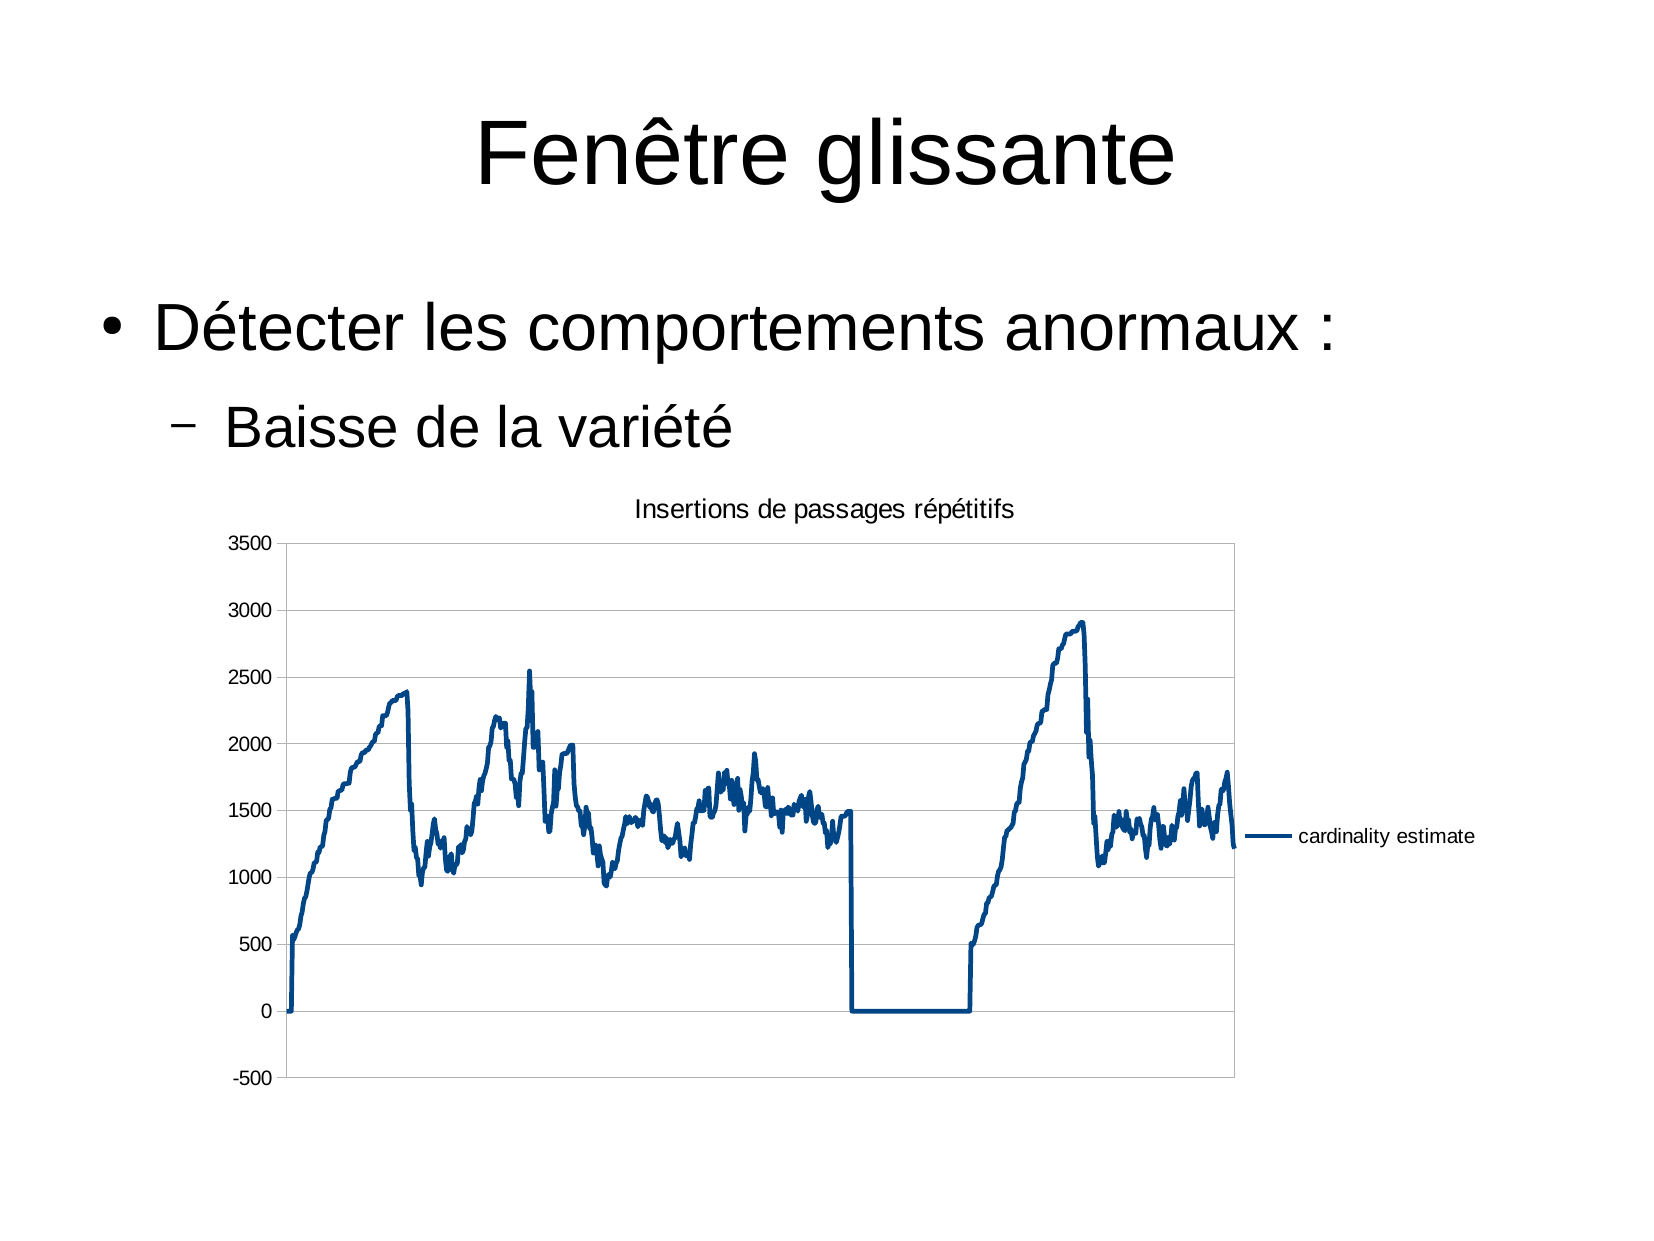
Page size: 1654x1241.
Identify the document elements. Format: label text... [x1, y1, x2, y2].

chart [135, 465, 1516, 1141]
list Baisse de la variété [82, 290, 1538, 1010]
title Fenêtre glissante [82, 49, 1571, 257]
